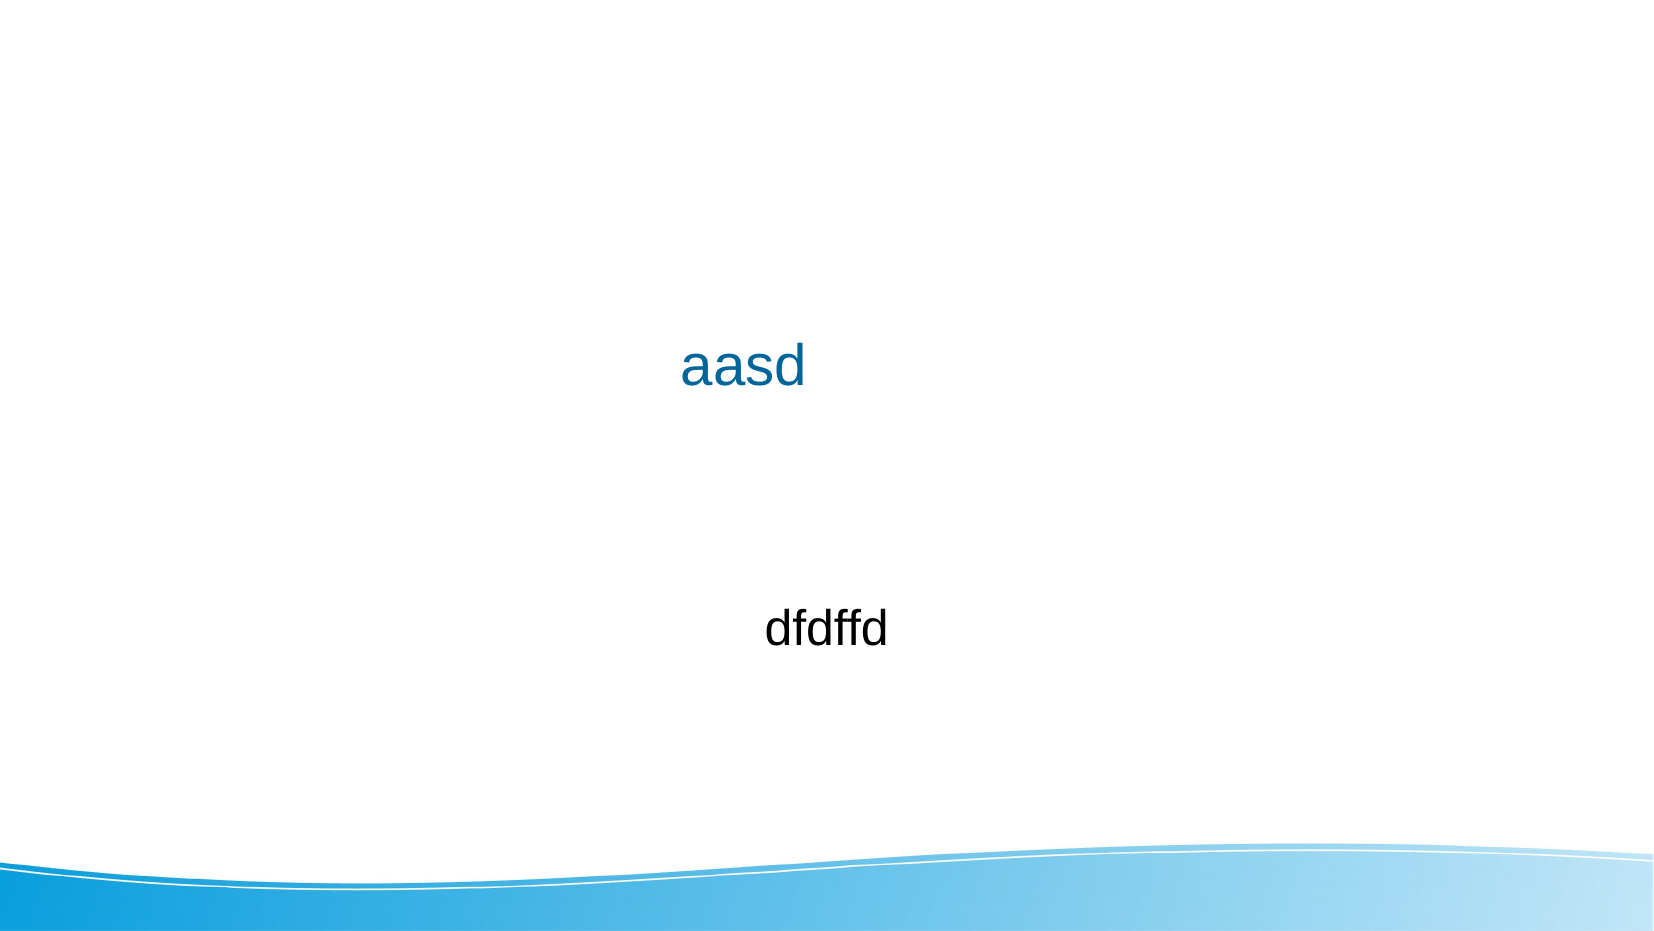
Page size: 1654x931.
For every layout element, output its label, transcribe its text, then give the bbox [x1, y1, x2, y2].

title aasd [0, 288, 1489, 444]
picture [0, 843, 1654, 931]
subtitle dfdffd [82, 499, 1571, 758]
